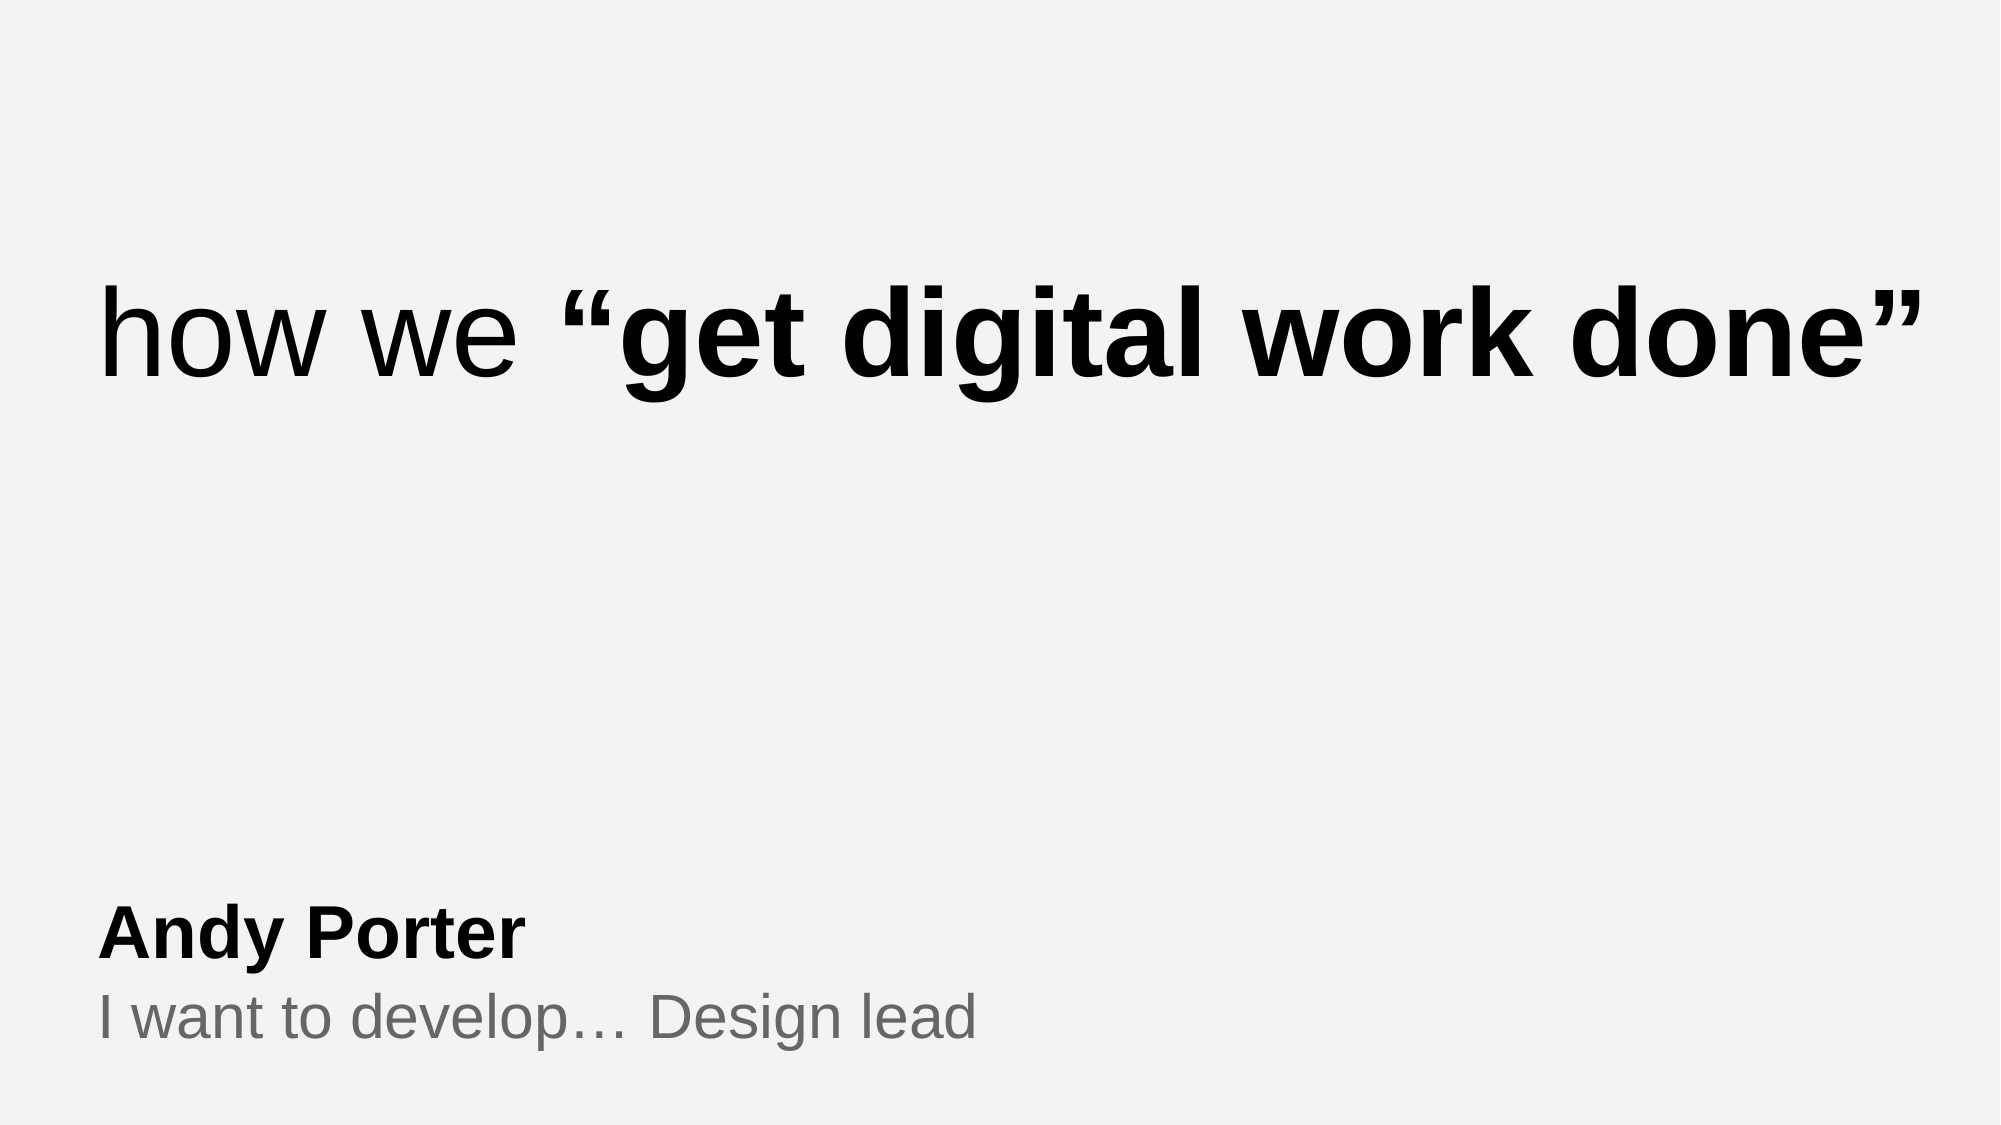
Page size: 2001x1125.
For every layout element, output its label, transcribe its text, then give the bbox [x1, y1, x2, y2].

text_box how we “get digital work done” [974, 320, 1002, 364]
text_box Andy Porter [82, 868, 820, 968]
text_box I want to develop… Design lead [82, 968, 1959, 1125]
text_box how we “get digital work done” [641, 320, 669, 364]
text_box how we “get digital work done” [82, 243, 1959, 385]
